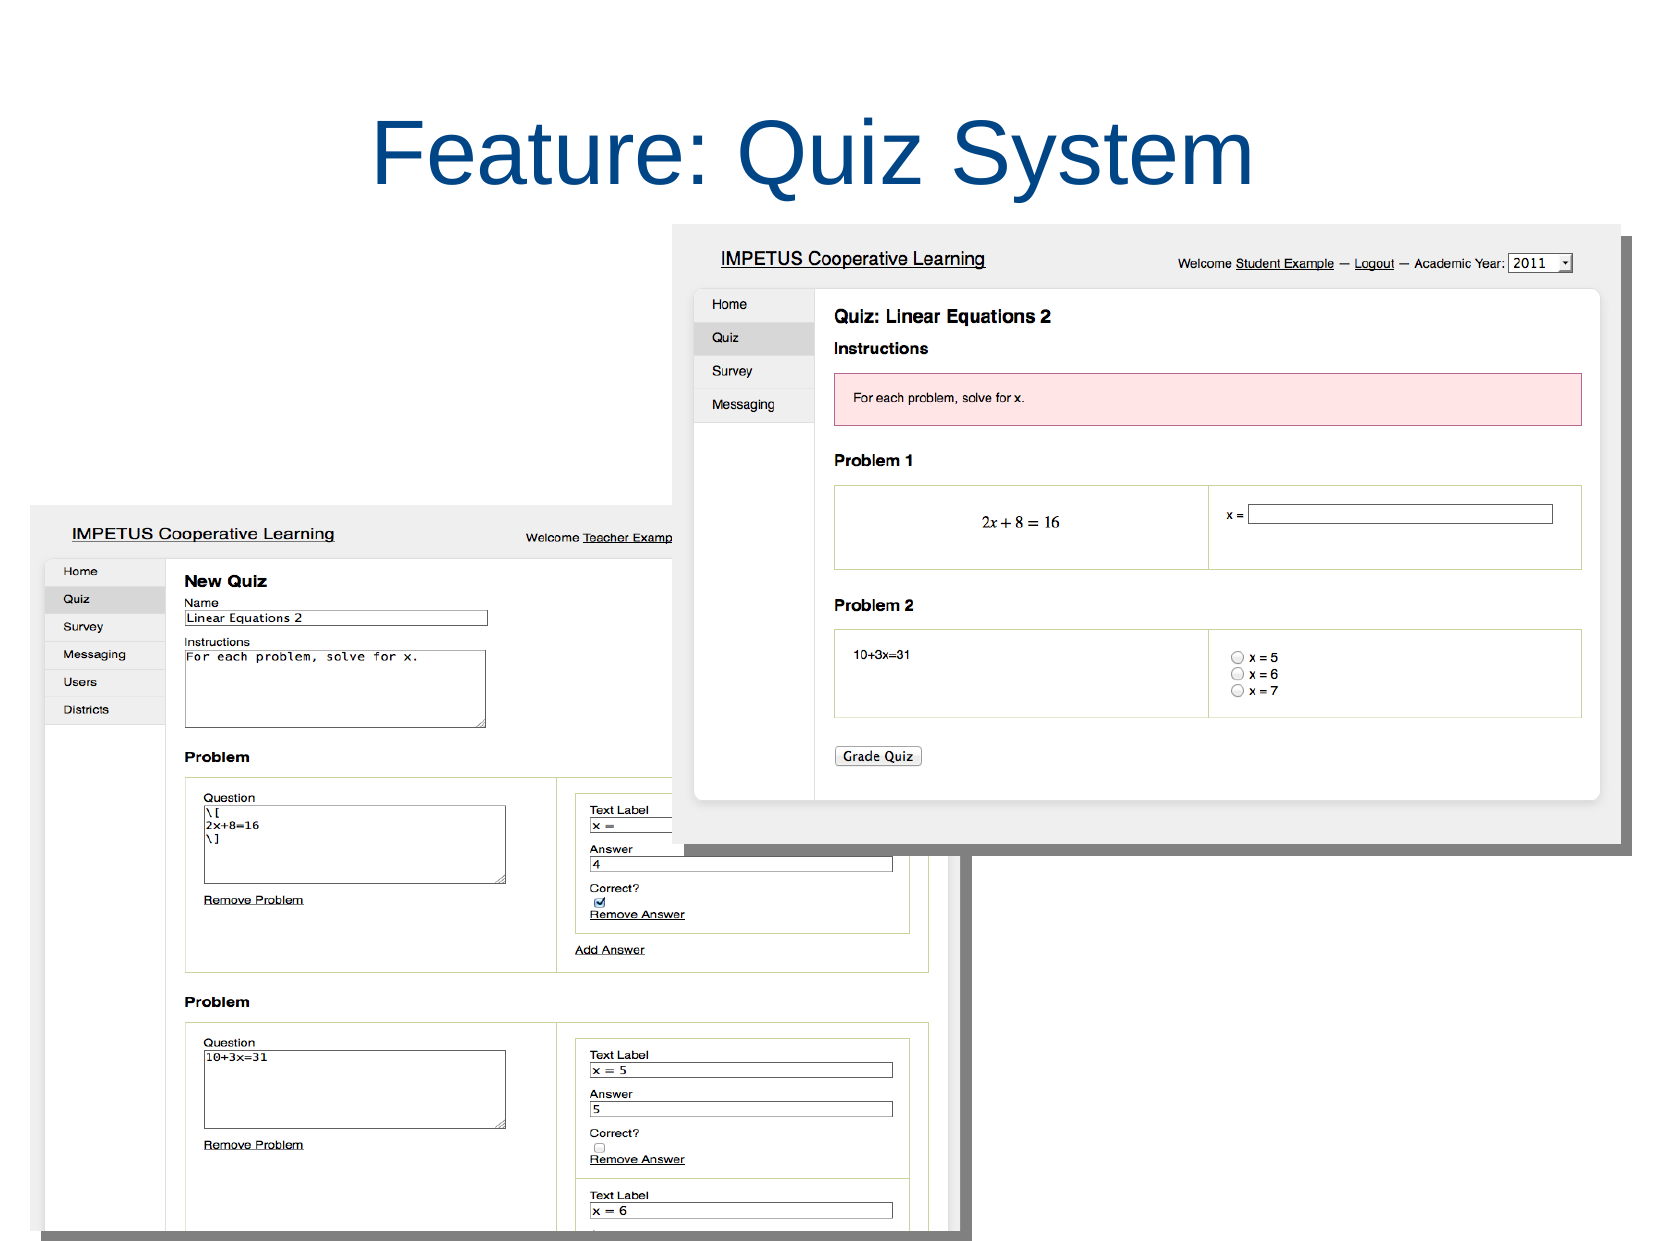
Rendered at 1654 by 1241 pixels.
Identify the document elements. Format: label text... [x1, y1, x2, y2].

picture [30, 224, 1621, 1231]
title Feature: Quiz System [82, 49, 1571, 257]
